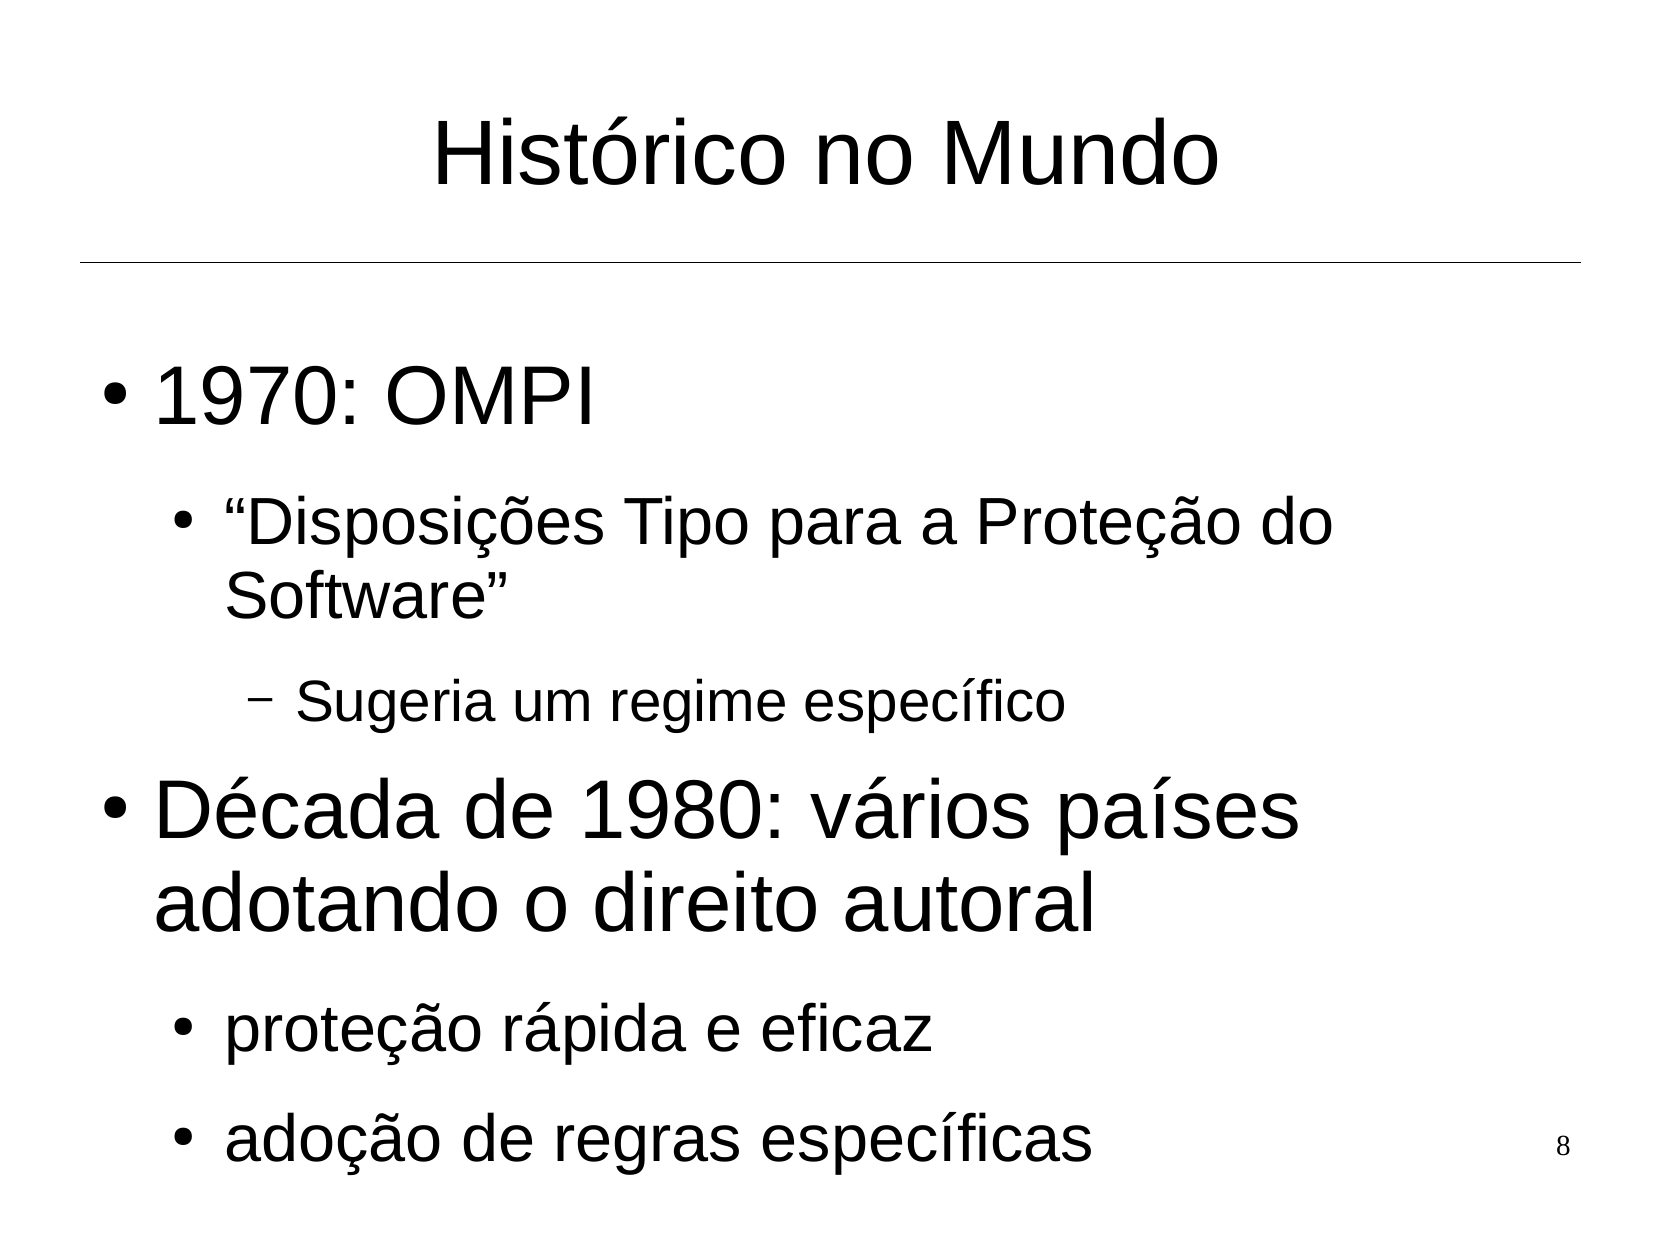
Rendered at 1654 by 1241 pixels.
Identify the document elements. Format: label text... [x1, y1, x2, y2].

list 1970: OMPI “Disposições Tipo para a Proteção do Software” Sugeria um regime específico Década de 1980: vários países adotando o direito autoral proteção rápida e eficaz adoção de regras específicas [82, 349, 1571, 1108]
title Histórico no Mundo [82, 56, 1571, 250]
